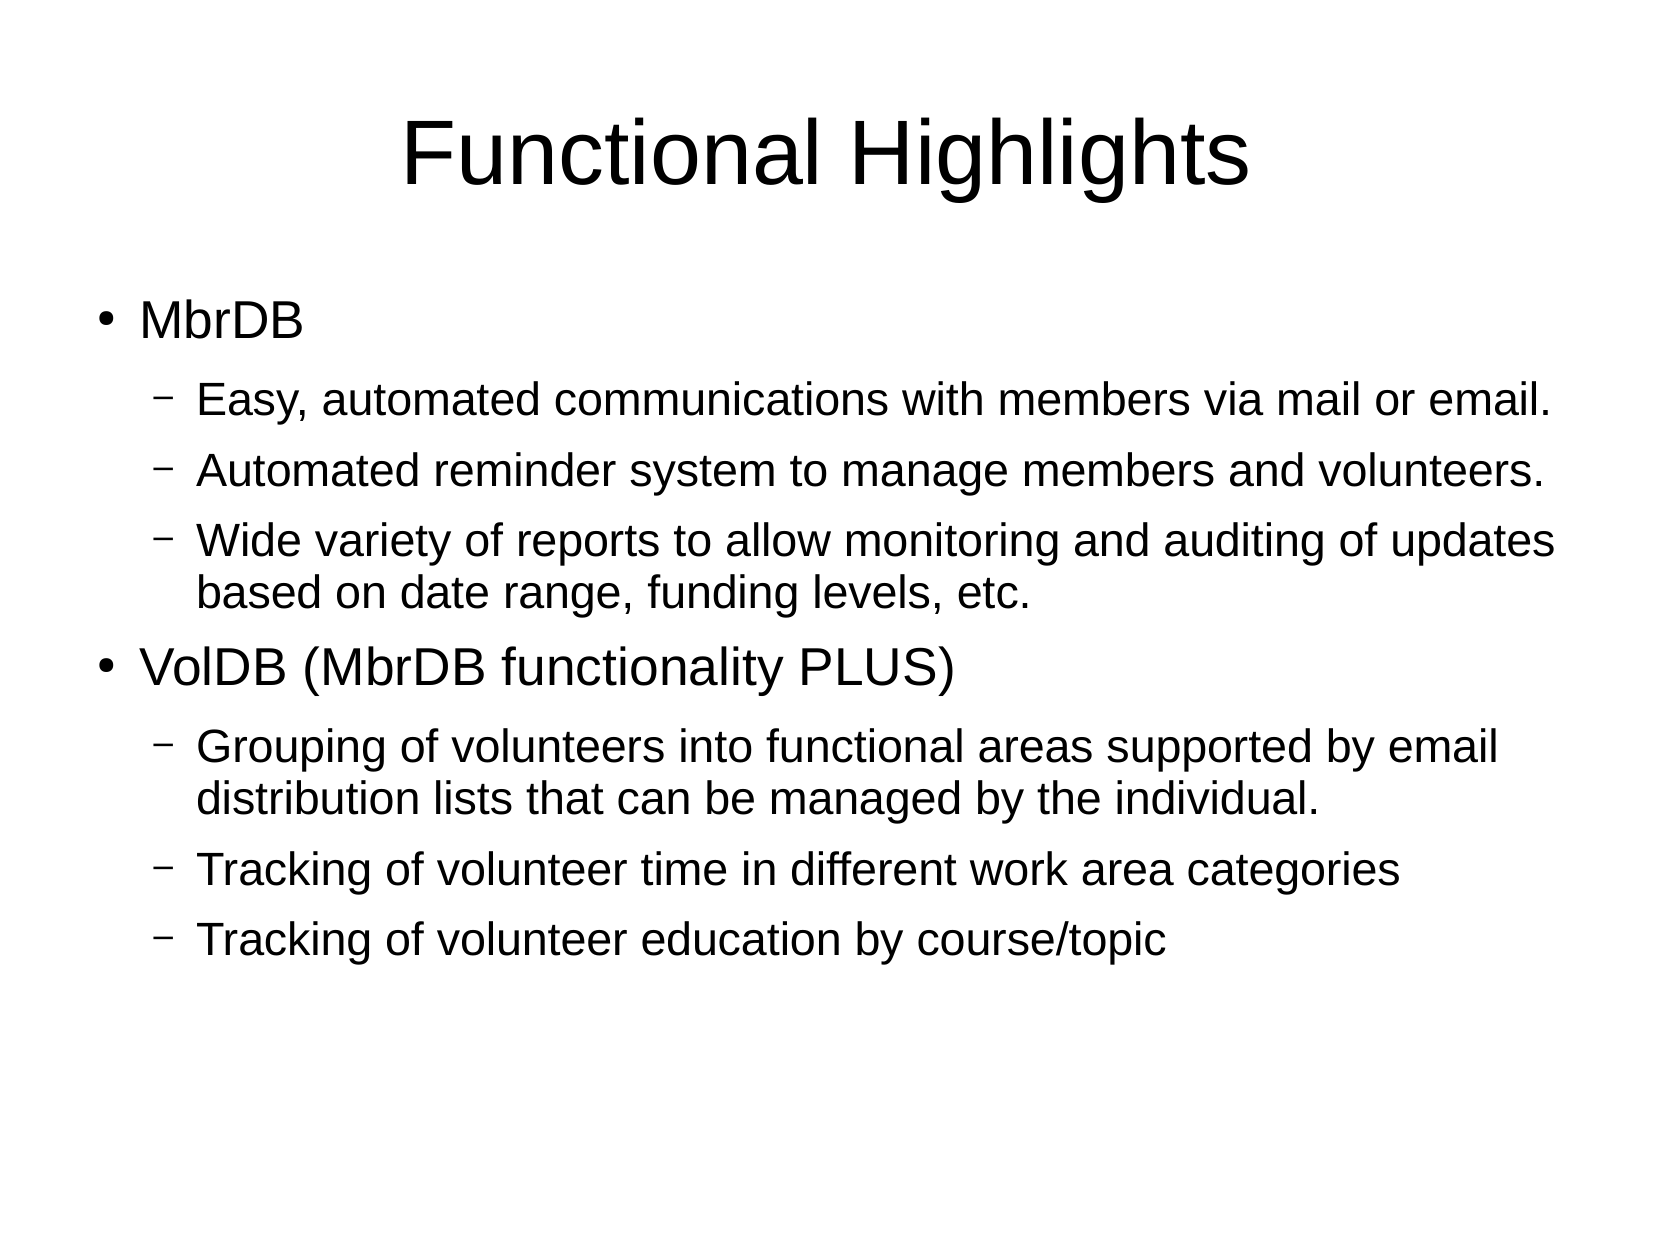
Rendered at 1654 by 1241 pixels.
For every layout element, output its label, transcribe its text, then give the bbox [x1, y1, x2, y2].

list MbrDB Easy, automated communications with members via mail or email. Automated reminder system to manage members and volunteers. Wide variety of reports to allow monitoring and auditing of updates based on date range, funding levels, etc. VolDB (MbrDB functionality PLUS) Grouping of volunteers into functional areas supported by email distribution lists that can be managed by the individual. Tracking of volunteer time in different work area categories Tracking of volunteer education by course/topic [82, 290, 1571, 1010]
title Functional Highlights [82, 49, 1571, 257]
